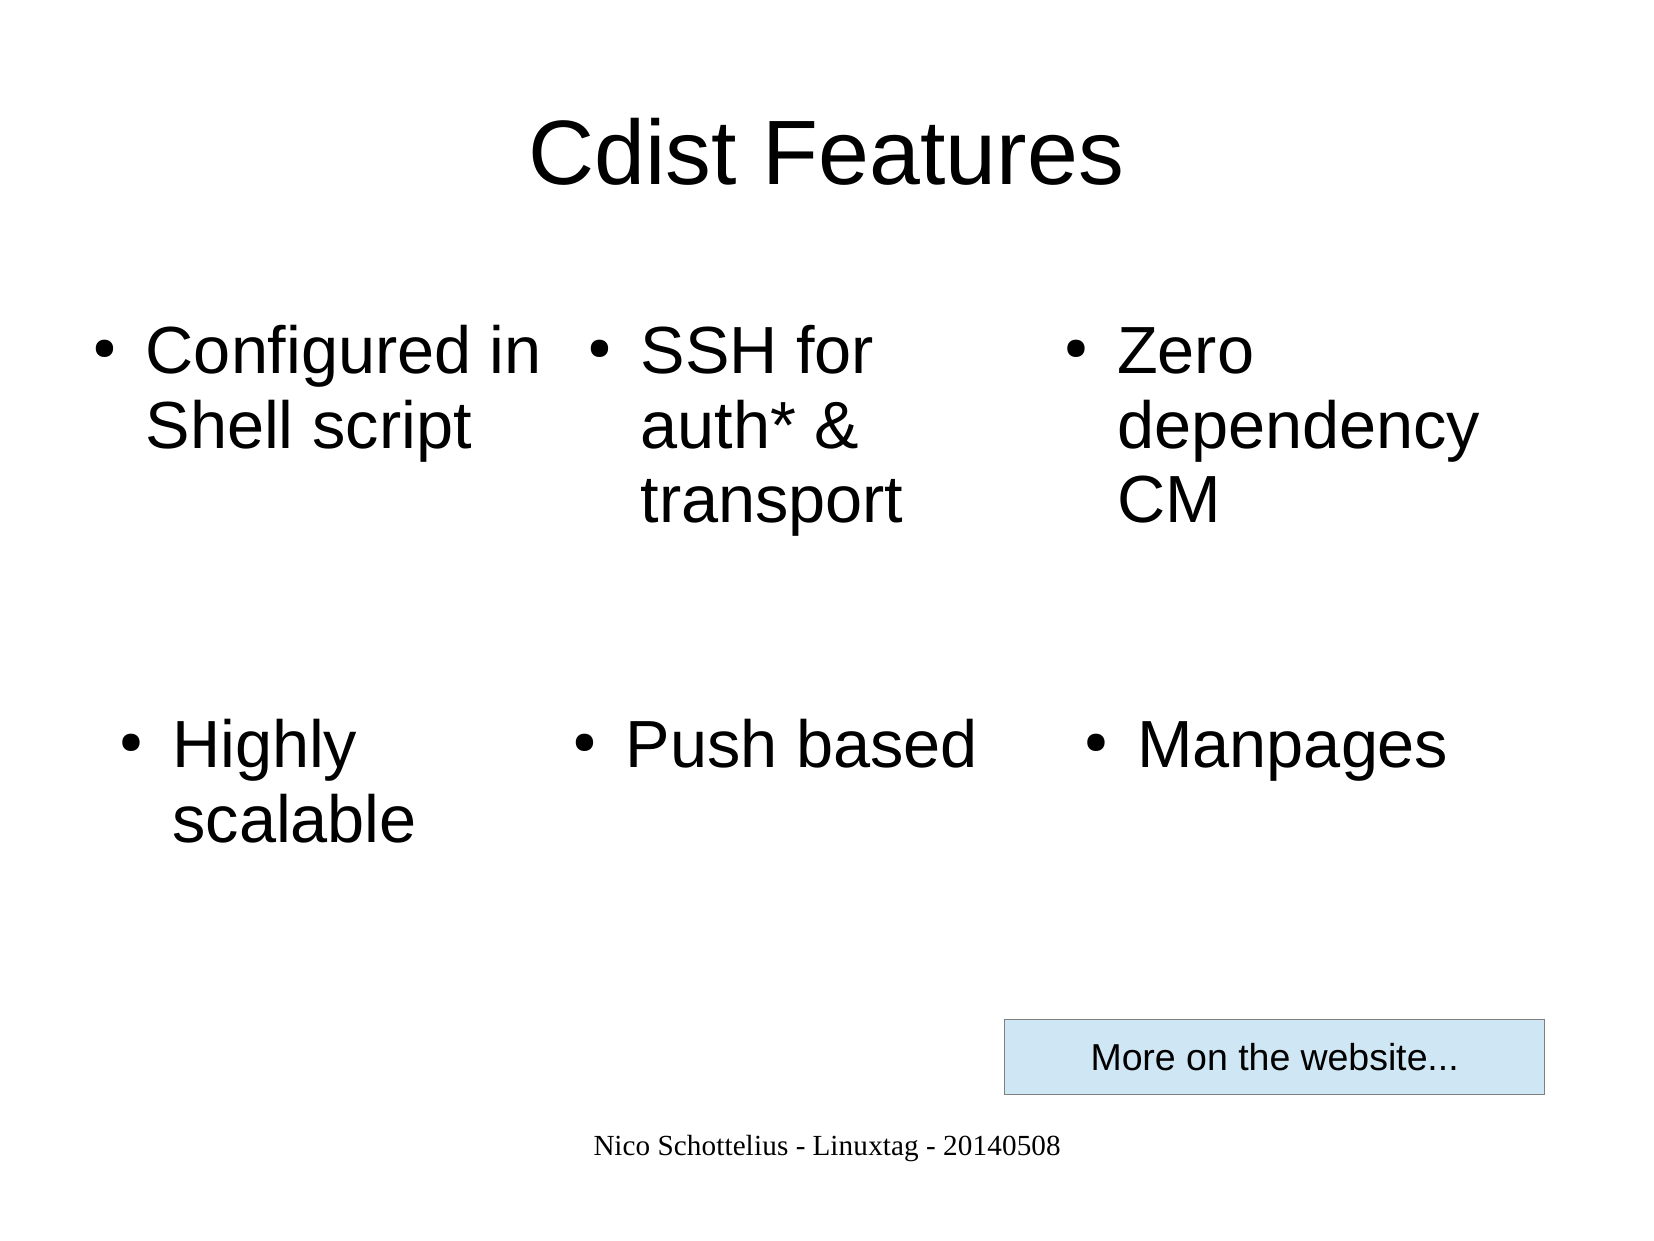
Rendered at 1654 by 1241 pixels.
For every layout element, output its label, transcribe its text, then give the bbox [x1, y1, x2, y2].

text_box More on the website... [1004, 1019, 1545, 1095]
list SSH for auth* & transport [569, 312, 1039, 657]
list Highly scalable [101, 706, 570, 1050]
list Configured in Shell script [74, 312, 544, 657]
list Zero dependency CM [1046, 312, 1515, 657]
list Manpages [1066, 706, 1536, 1019]
list Push based [570, 706, 1024, 1050]
title Cdist Features [82, 49, 1571, 257]
